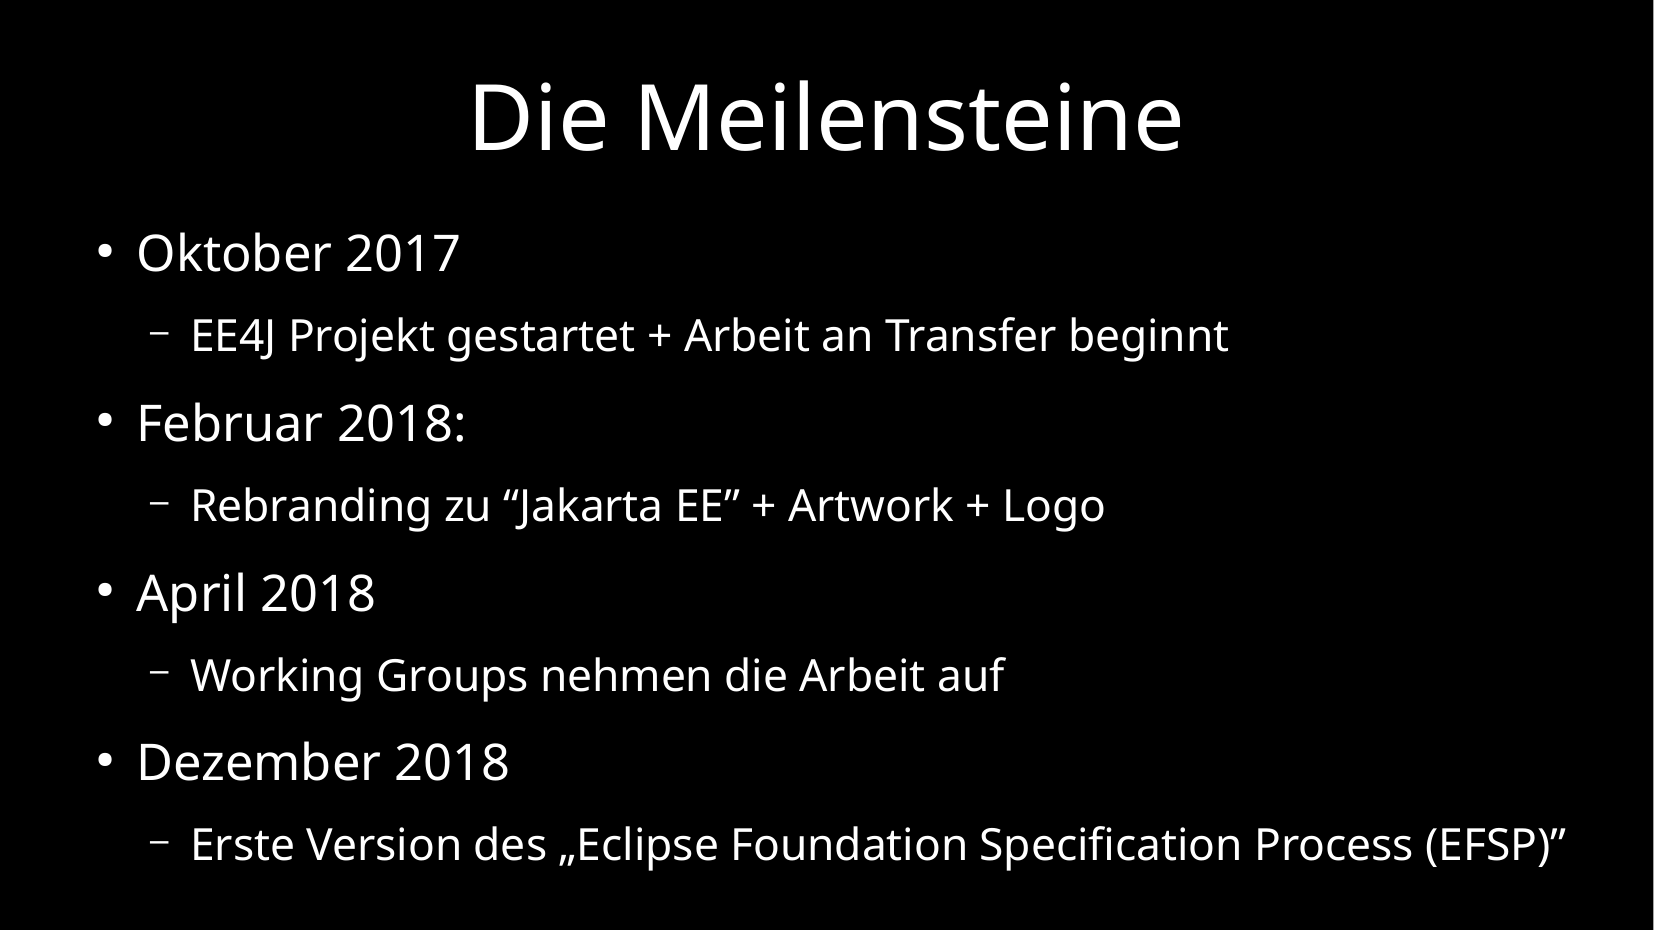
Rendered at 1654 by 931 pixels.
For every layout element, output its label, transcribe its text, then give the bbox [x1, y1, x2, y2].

list Oktober 2017 EE4J Projekt gestartet + Arbeit an Transfer beginnt Februar 2018: Rebranding zu “Jakarta EE” + Artwork + Logo April 2018 Working Groups nehmen die Arbeit auf Dezember 2018 Erste Version des „Eclipse Foundation Specification Process (EFSP)” [82, 217, 1571, 890]
title Die Meilensteine [82, 37, 1571, 193]
